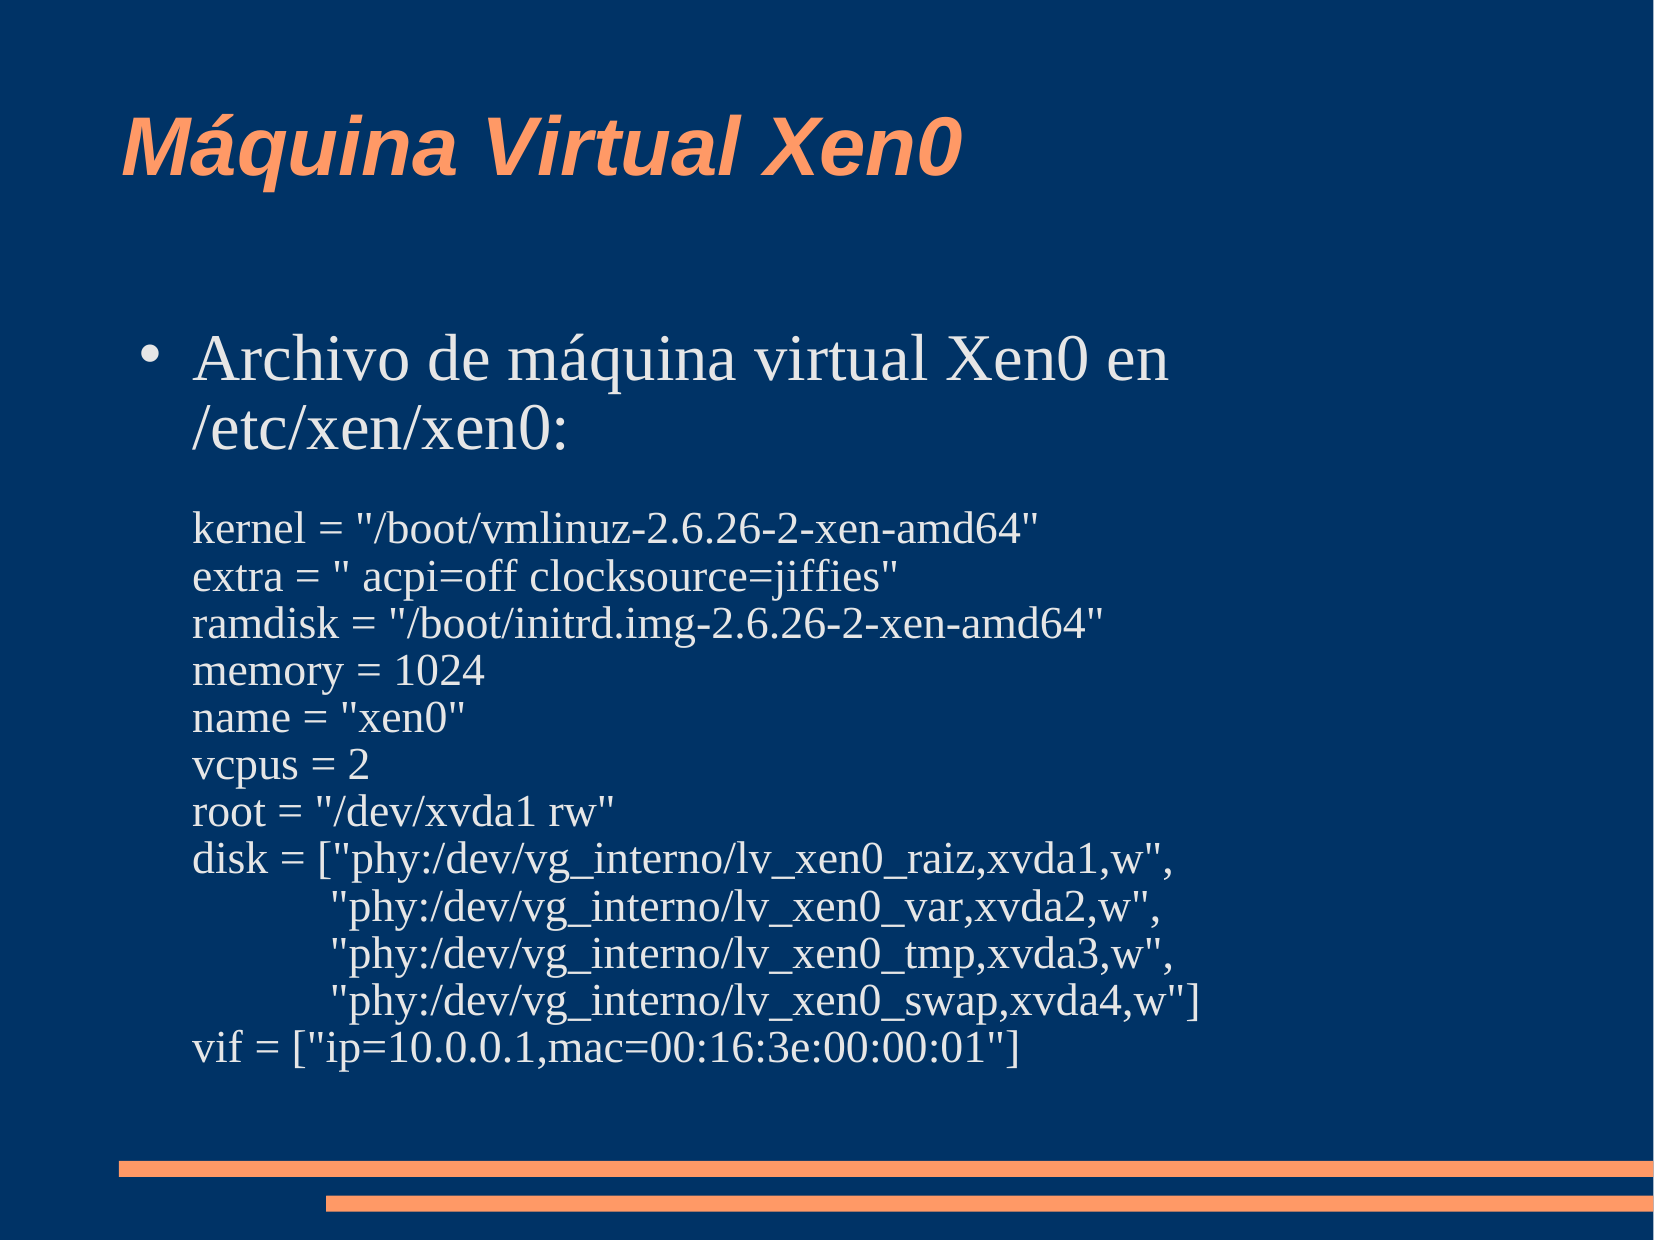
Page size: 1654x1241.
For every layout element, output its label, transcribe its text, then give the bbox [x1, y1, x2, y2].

title Máquina Virtual Xen0 [121, 46, 1534, 254]
list Archivo de máquina virtual Xen0 en /etc/xen/xen0: kernel = "/boot/vmlinuz-2.6.26-2-xen-amd64" extra = " acpi=off clocksource=jiffies" ramdisk = "/boot/initrd.img-2.6.26-2-xen-amd64" memory = 1024 name = "xen0" vcpus = 2 root = "/dev/xvda1 rw" disk = ["phy:/dev/vg_interno/lv_xen0_raiz,xvda1,w", "phy:/dev/vg_interno/lv_xen0_var,xvda2,w", "phy:/dev/vg_interno/lv_xen0_tmp,xvda3,w", "phy:/dev/vg_interno/lv_xen0_swap,xvda4,w"] vif = ["ip=10.0.0.1,mac=00:16:3e:00:00:01"] [121, 265, 1561, 1132]
